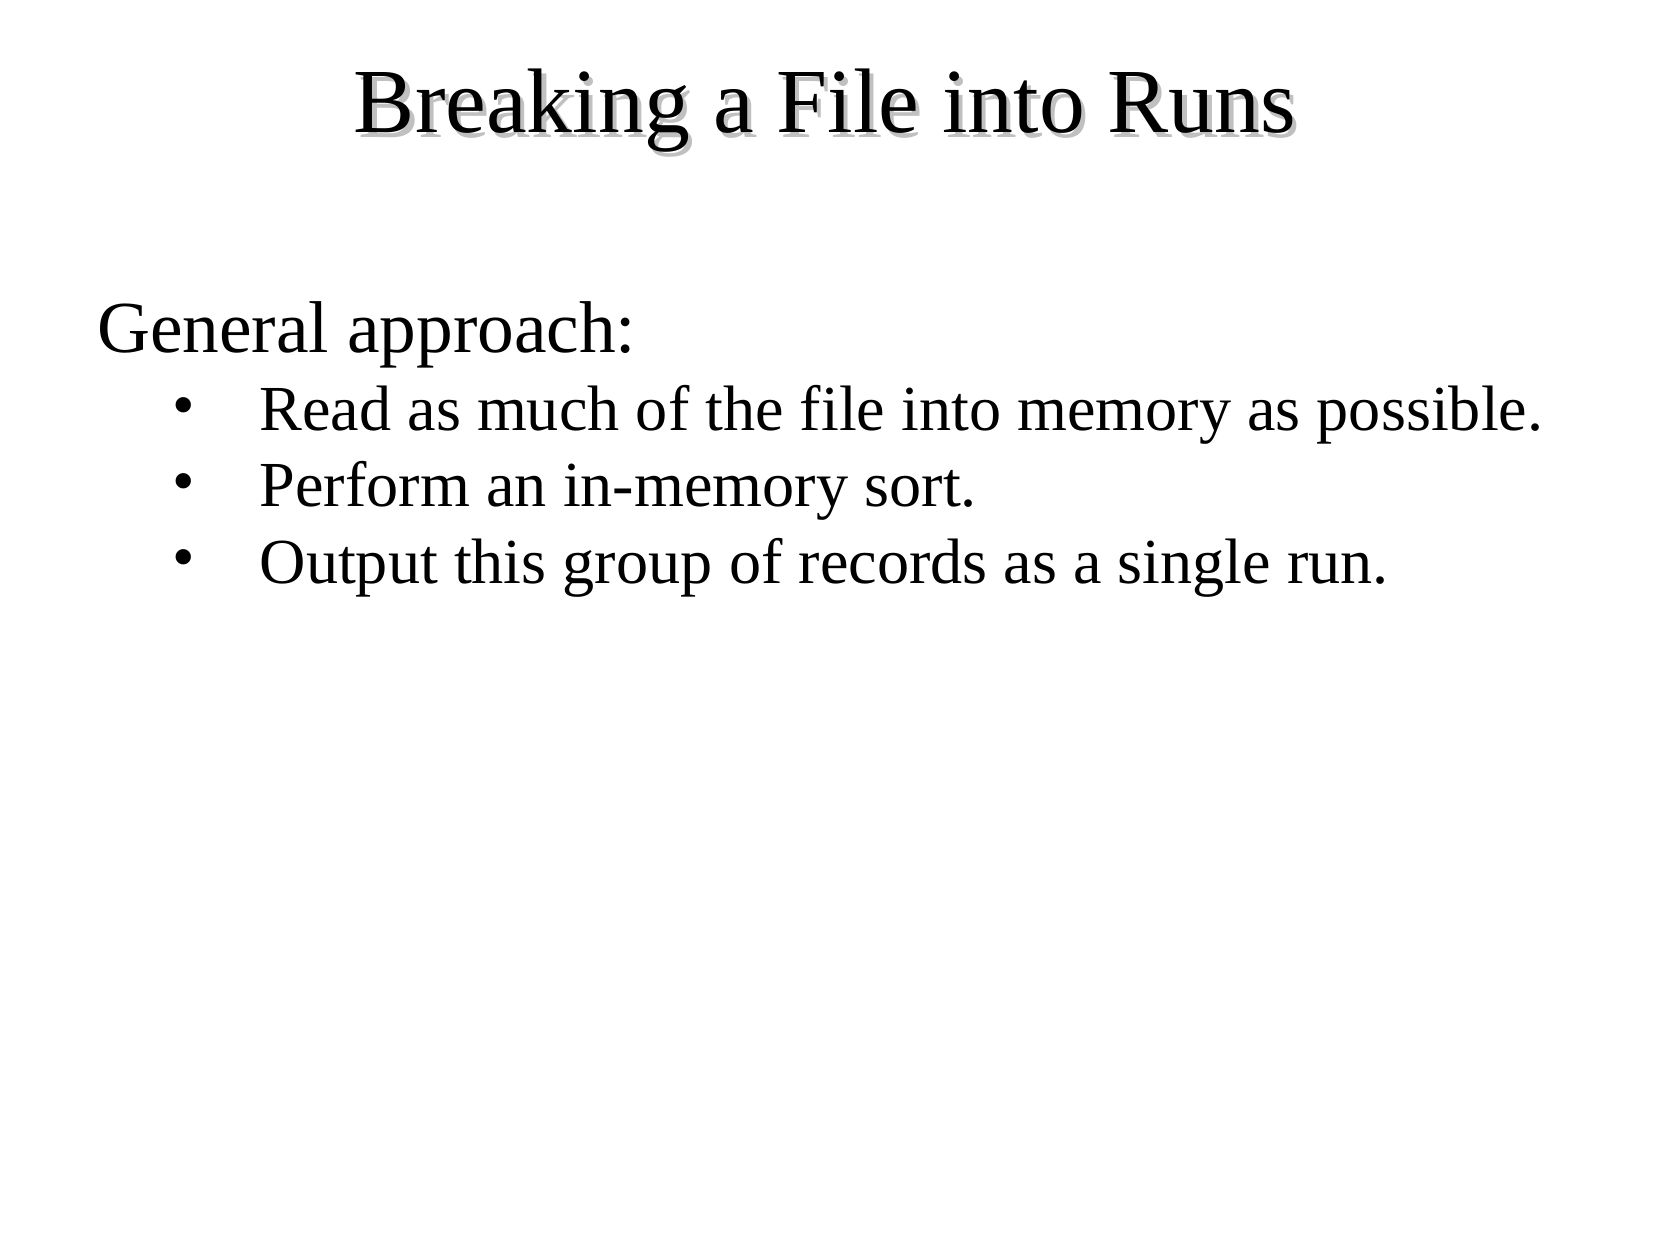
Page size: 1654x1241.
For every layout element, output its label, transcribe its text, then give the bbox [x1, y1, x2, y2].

list General approach: Read as much of the file into memory as possible. Perform an in-memory sort. Output this group of records as a single run. [82, 288, 1570, 1116]
title Breaking a File into Runs [82, 27, 1570, 166]
